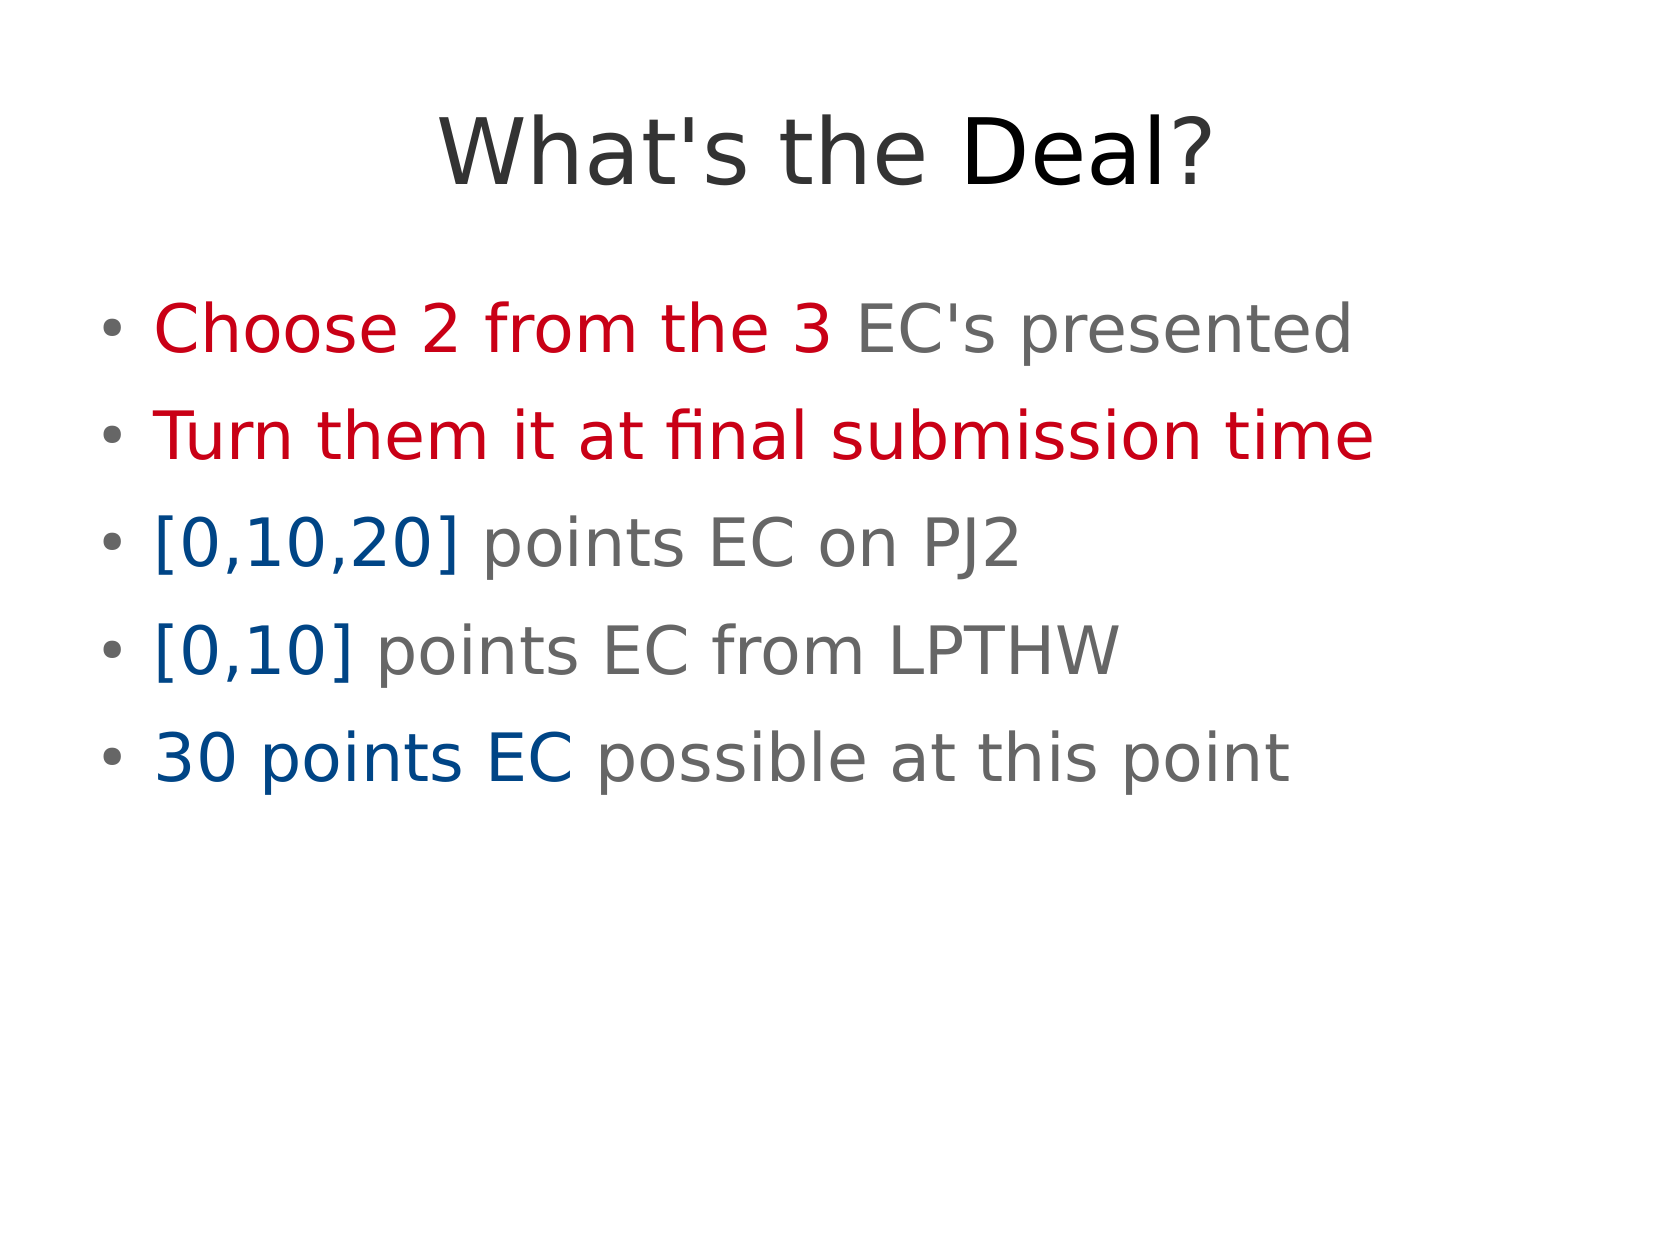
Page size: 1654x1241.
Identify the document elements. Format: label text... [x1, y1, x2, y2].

list Choose 2 from the 3 EC's presented Turn them it at final submission time [0,10,20] points EC on PJ2 [0,10] points EC from LPTHW 30 points EC possible at this point [82, 290, 1571, 1109]
title What's the Deal? [82, 56, 1571, 250]
